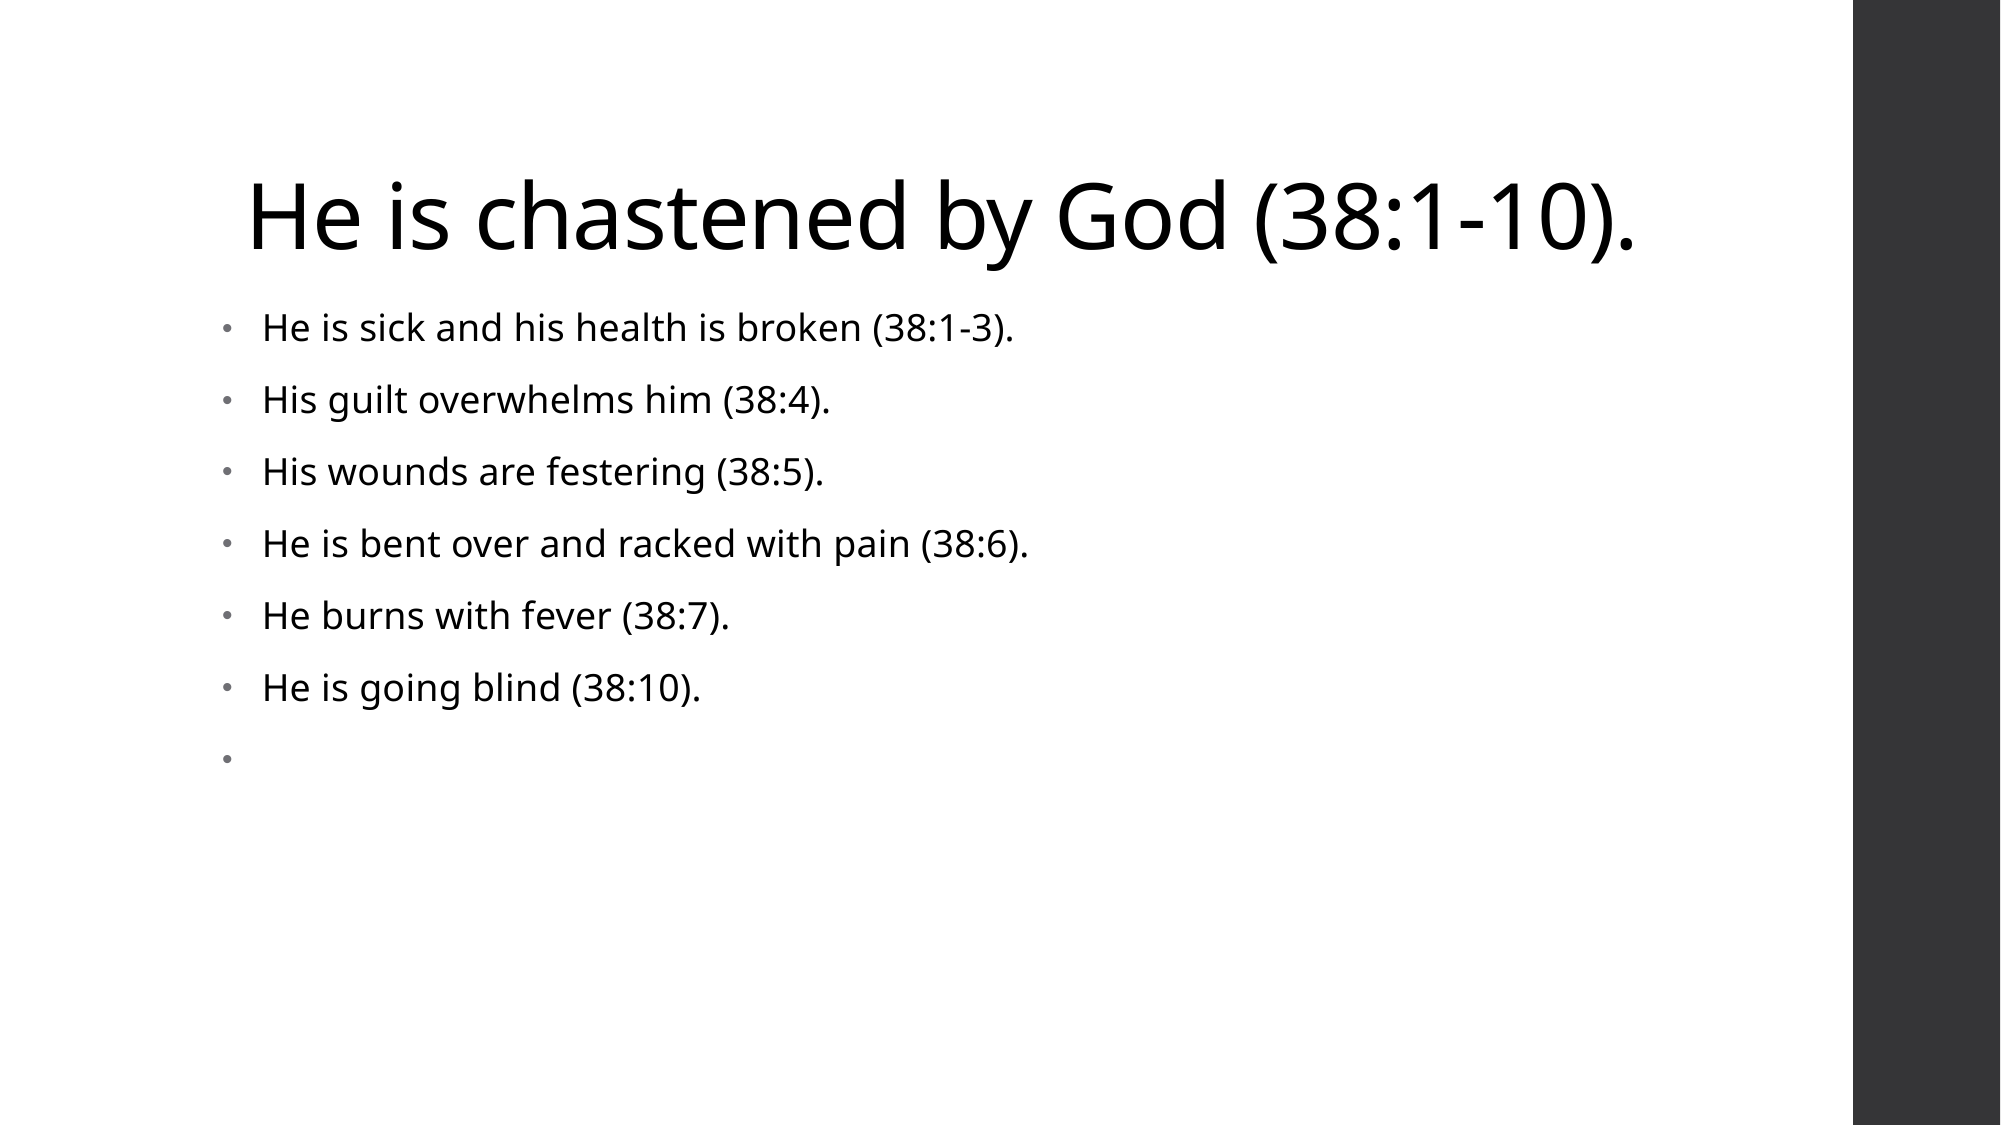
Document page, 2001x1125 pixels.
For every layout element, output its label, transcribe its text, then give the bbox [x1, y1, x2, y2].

title He is chastened by God (38:1-10). [206, 60, 1797, 278]
list He is sick and his health is broken (38:1-3). His guilt overwhelms him (38:4). His wounds are festering (38:5). He is bent over and racked with pain (38:6). He burns with fever (38:7). He is going blind (38:10). [206, 299, 1617, 1014]
